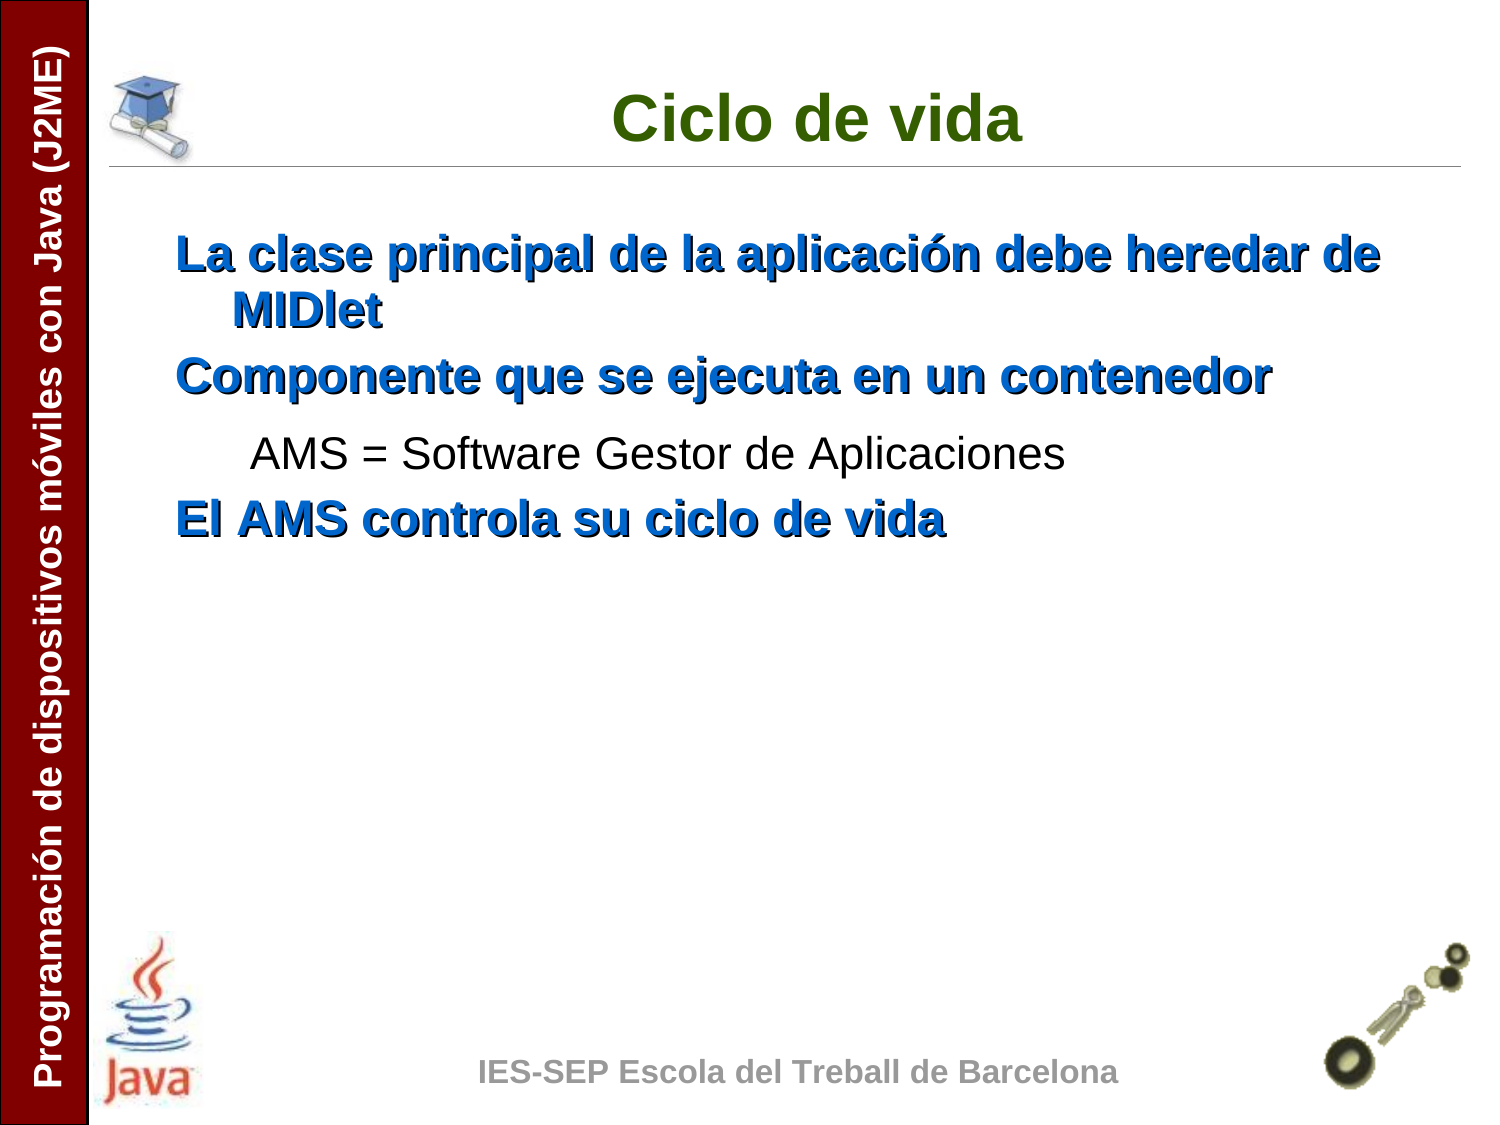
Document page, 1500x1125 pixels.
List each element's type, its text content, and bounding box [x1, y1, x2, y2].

picture [93, 61, 206, 174]
list La clase principal de la aplicación debe heredar de MIDlet Componente que se ejecuta en un contenedor AMS = Software Gestor de Aplicaciones El AMS controla su ciclo de vida [174, 224, 1451, 988]
title Ciclo de vida [211, 75, 1424, 163]
picture [93, 931, 204, 1109]
picture [1322, 939, 1471, 1094]
